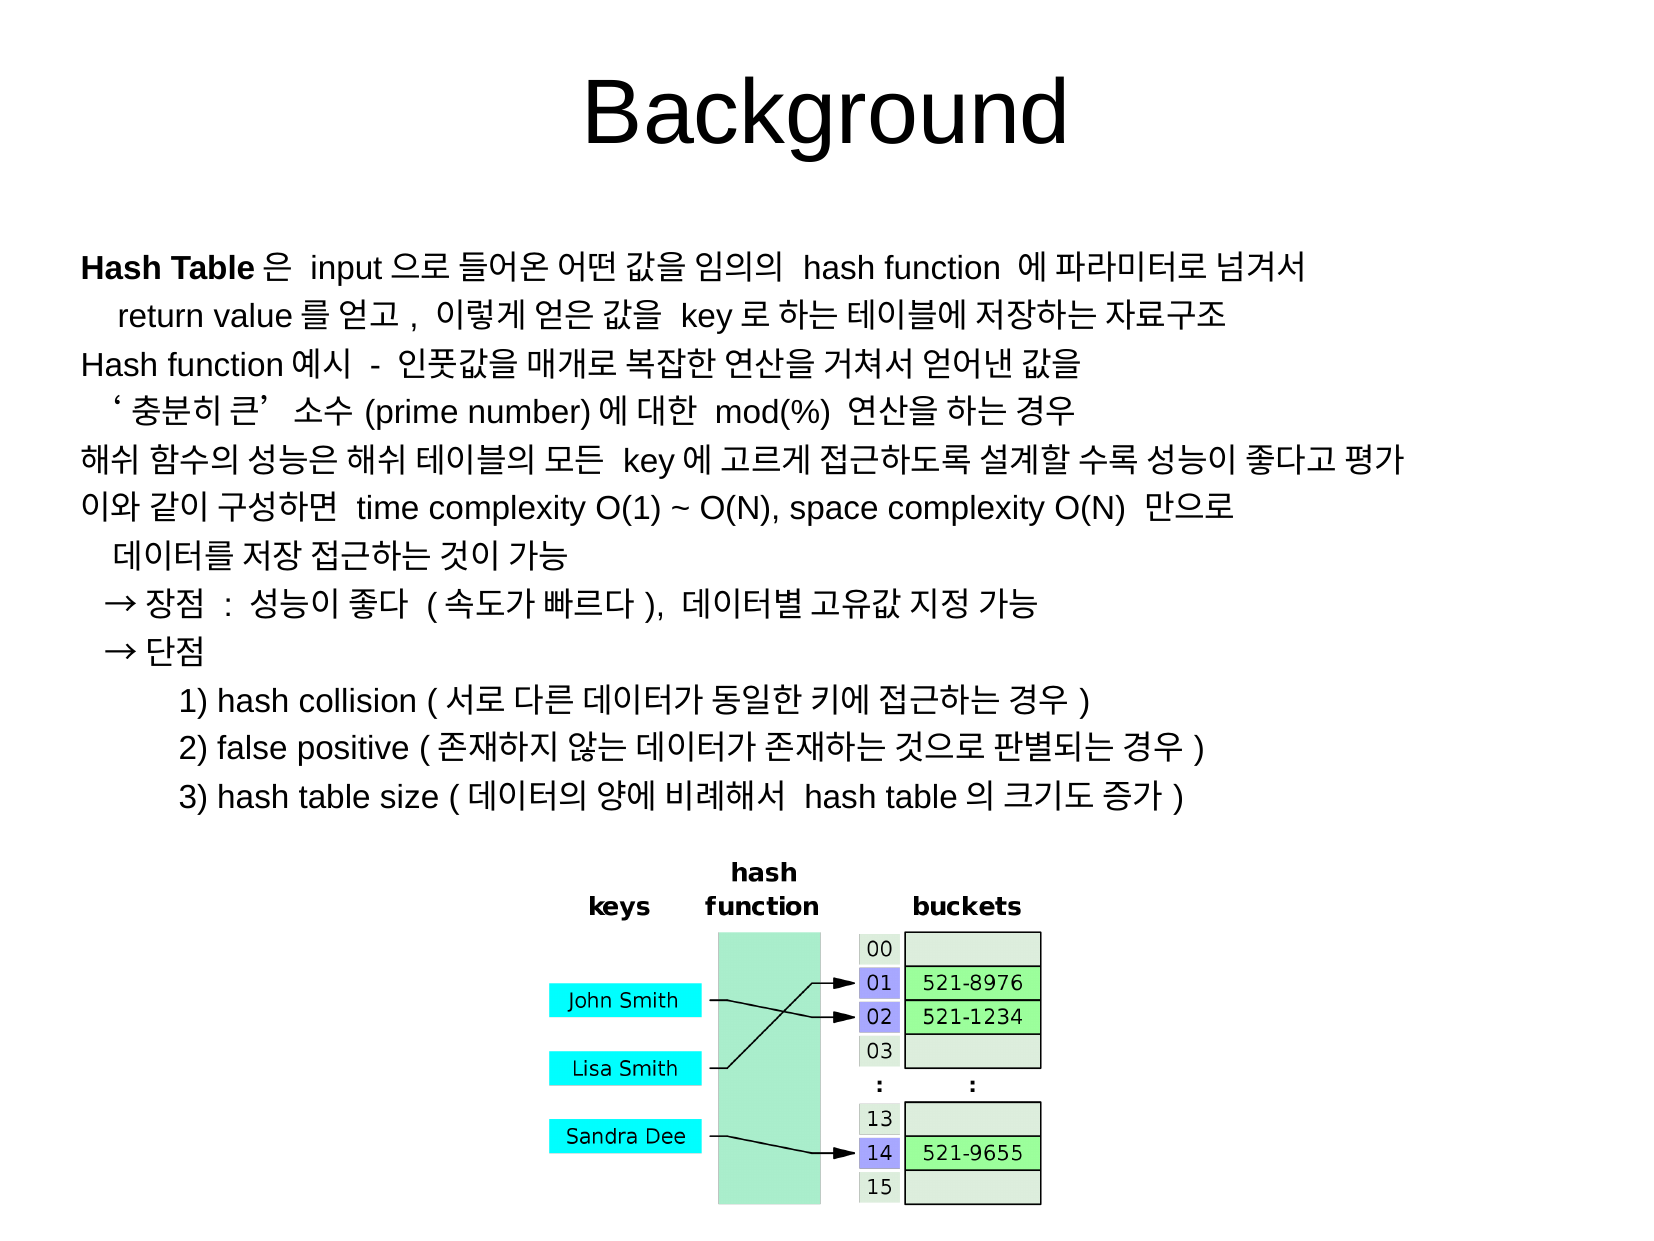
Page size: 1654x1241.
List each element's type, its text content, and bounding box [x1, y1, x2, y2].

text_box Hash Table은 input으로 들어온 어떤 값을 임의의 hash function 에 파라미터로 넘겨서 return value를 얻고, 이렇게 얻은 값을 key로 하는 테이블에 저장하는 자료구조 Hash function예시 - 인풋값을 매개로 복잡한 연산을 거쳐서 얻어낸 값을 ‘충분히 큰’소수(prime number)에 대한 mod(%) 연산을 하는 경우 해쉬 함수의 성능은 해쉬 테이블의 모든 key에 고르게 접근하도록 설계할 수록 성능이 좋다고 평가 이와 같이 구성하면 time complexity O(1) ~ O(N), space complexity O(N) 만으로 데이터를 저장 접근하는 것이 가능 → 장점 : 성능이 좋다 (속도가 빠르다), 데이터별 고유값 지정 가능 → 단점 1) hash collision (서로 다른 데이터가 동일한 키에 접근하는 경우) 2) false positive (존재하지 않는 데이터가 존재하는 것으로 판별되는 경우) 3) hash table size (데이터의 양에 비례해서 hash table의 크기도 증가) [65, 234, 1596, 843]
picture [532, 830, 1066, 1221]
title Background [82, 8, 1571, 216]
